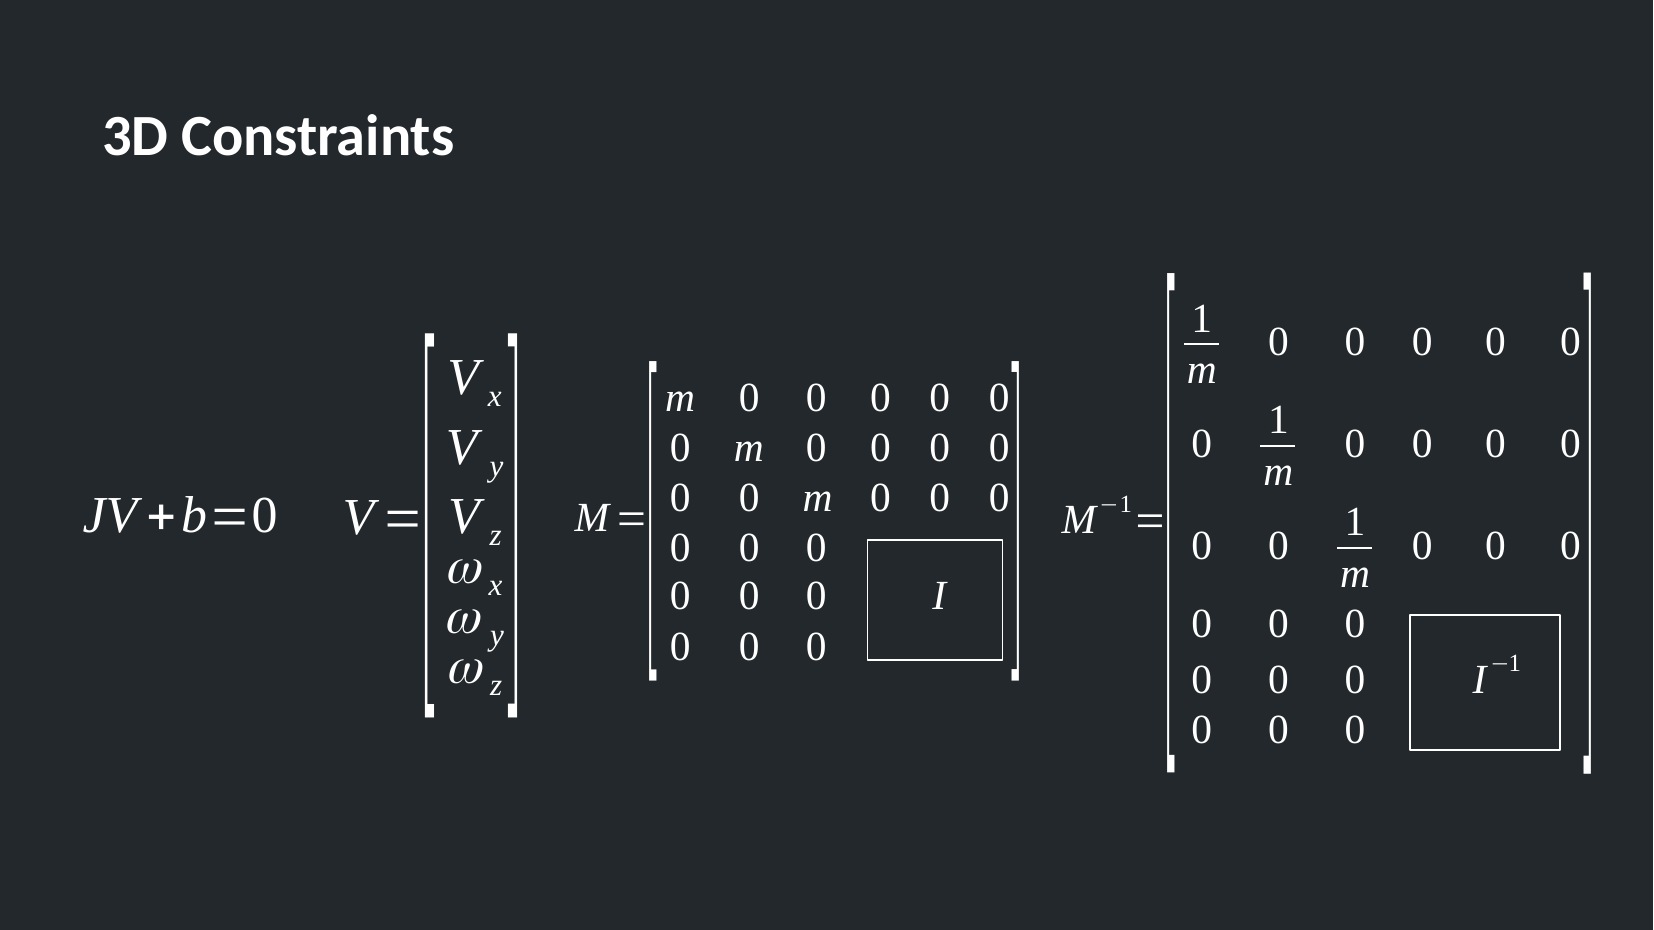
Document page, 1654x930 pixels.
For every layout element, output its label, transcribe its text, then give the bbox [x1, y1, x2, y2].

text_box [1410, 615, 1561, 751]
text_box 3D Constraints [87, 103, 1378, 253]
chart [566, 359, 1035, 685]
text_box [867, 540, 1003, 661]
chart [75, 485, 285, 544]
chart [1053, 269, 1605, 777]
chart [336, 330, 534, 721]
